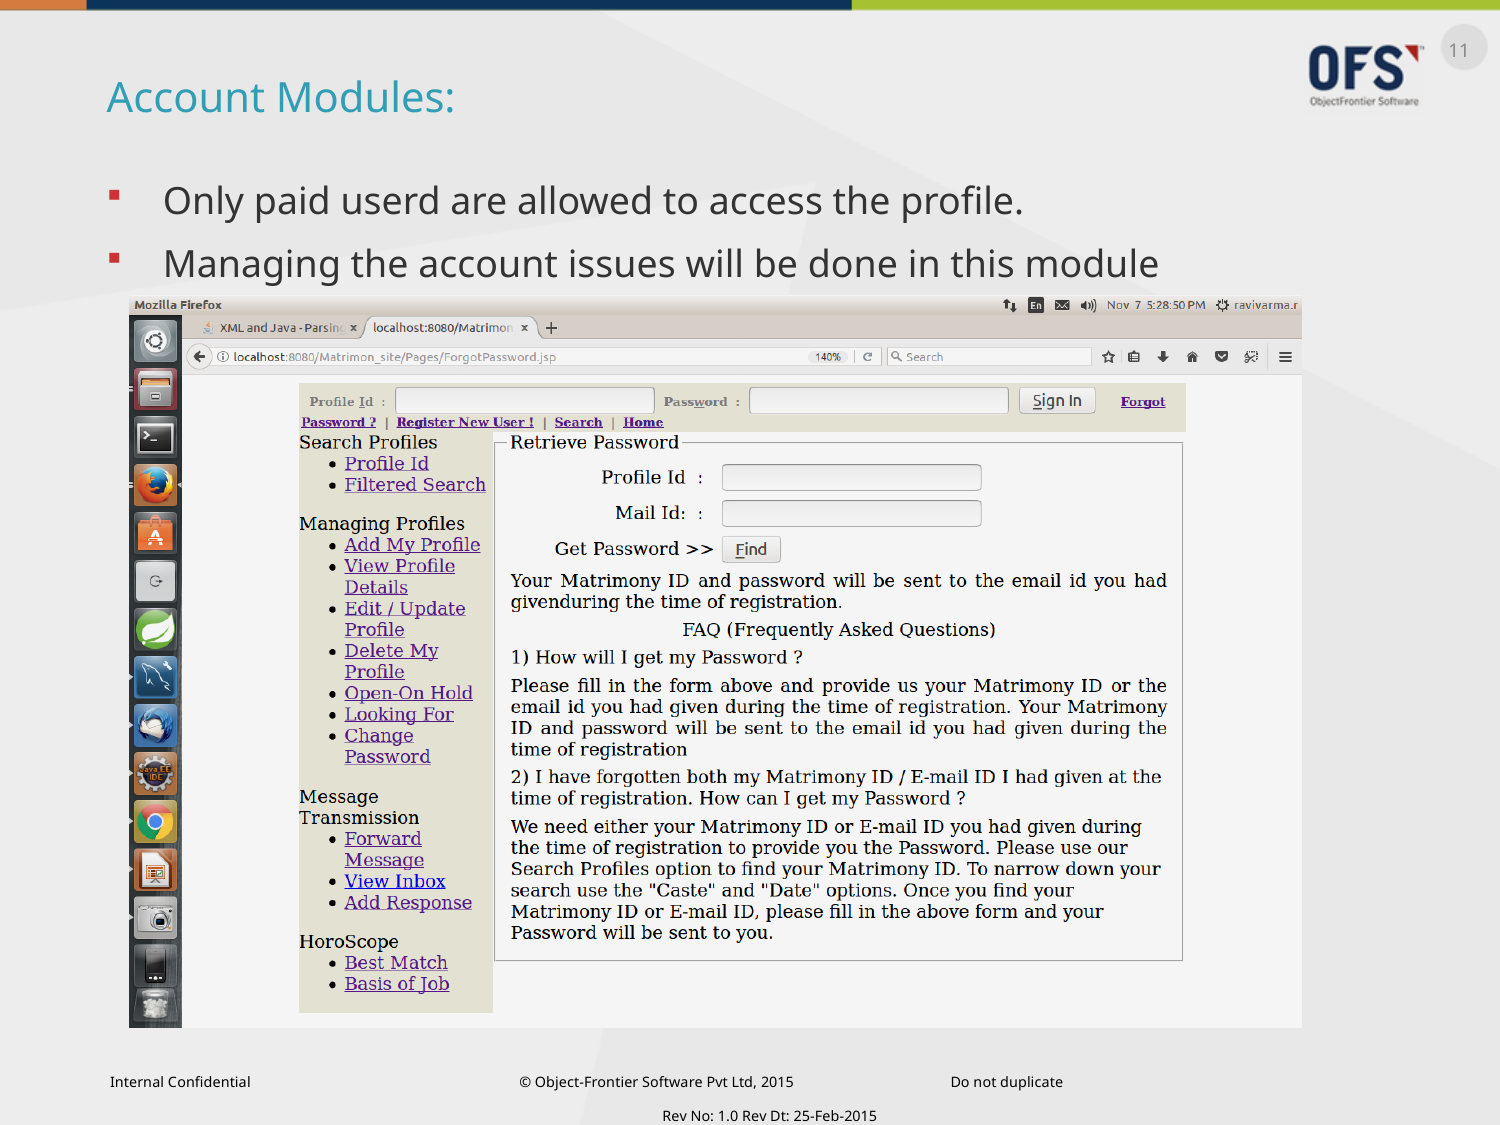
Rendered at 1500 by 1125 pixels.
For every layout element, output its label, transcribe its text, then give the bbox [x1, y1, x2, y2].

picture [0, 0, 1500, 1125]
list Only paid userd are allowed to access the profile. Managing the account issues will be done in this module [91, 160, 1442, 815]
title Account Modules: [91, 40, 1442, 150]
